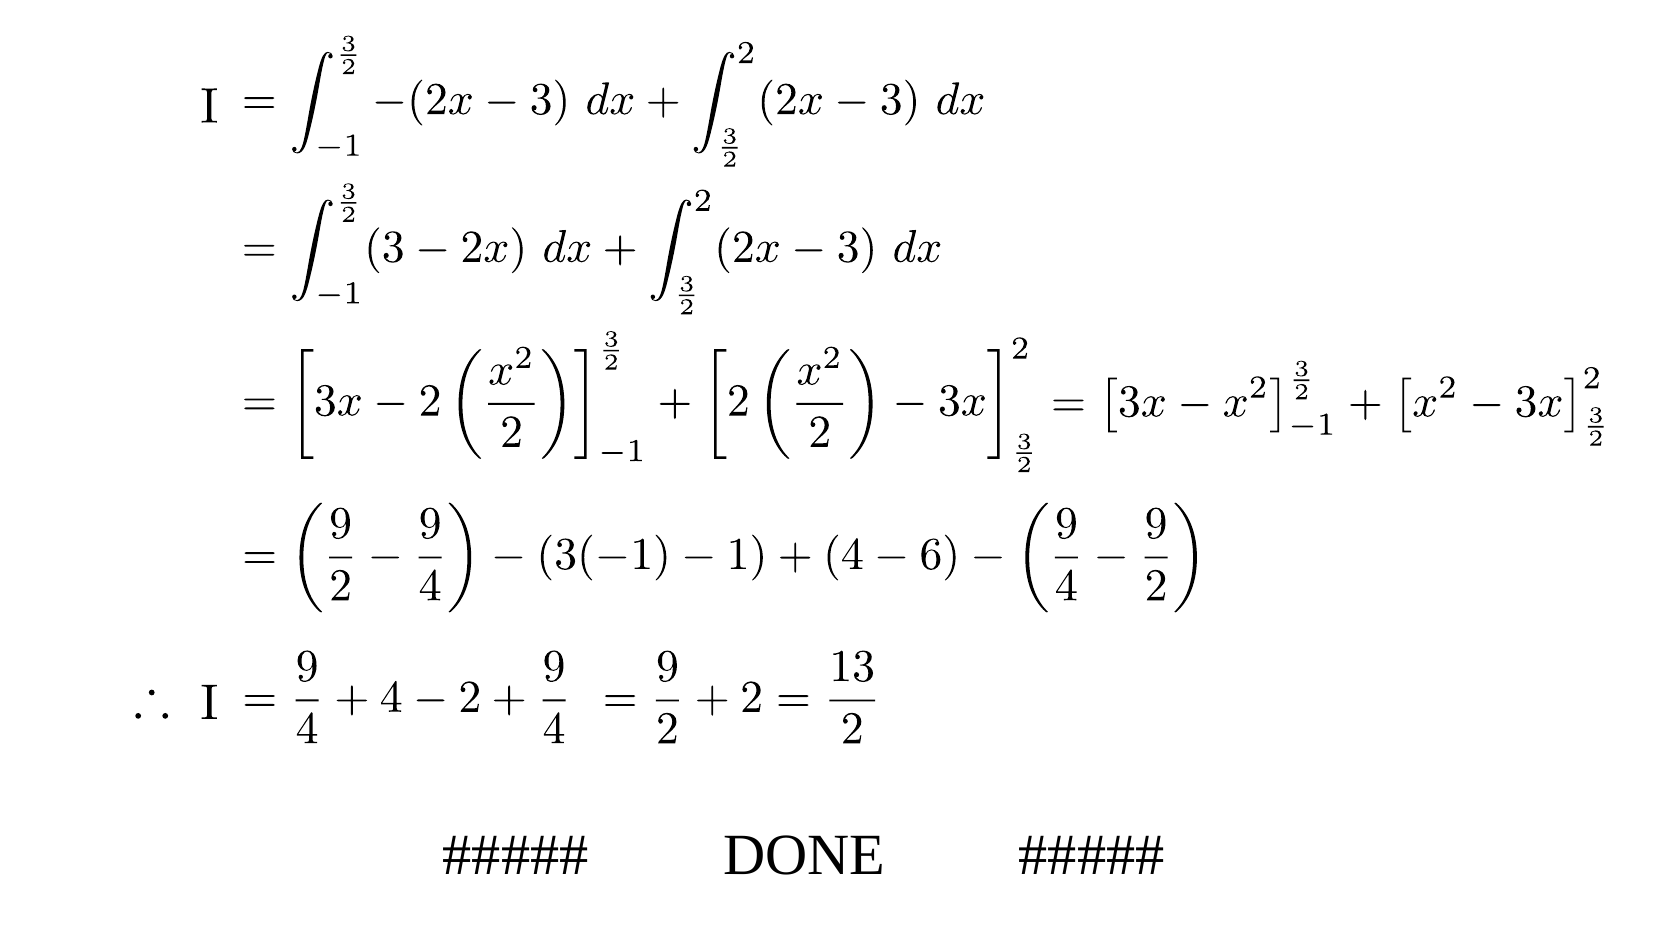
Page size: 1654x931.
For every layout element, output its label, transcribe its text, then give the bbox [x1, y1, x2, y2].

text_box [243, 35, 984, 167]
text_box [244, 502, 1197, 613]
text_box [201, 88, 217, 123]
text_box [604, 650, 876, 744]
subtitle ##### DONE ##### [59, 42, 1607, 898]
text_box [244, 650, 566, 744]
text_box [243, 183, 941, 315]
text_box [243, 331, 1032, 473]
text_box [201, 684, 217, 719]
text_box [135, 689, 169, 719]
text_box [1052, 360, 1604, 446]
